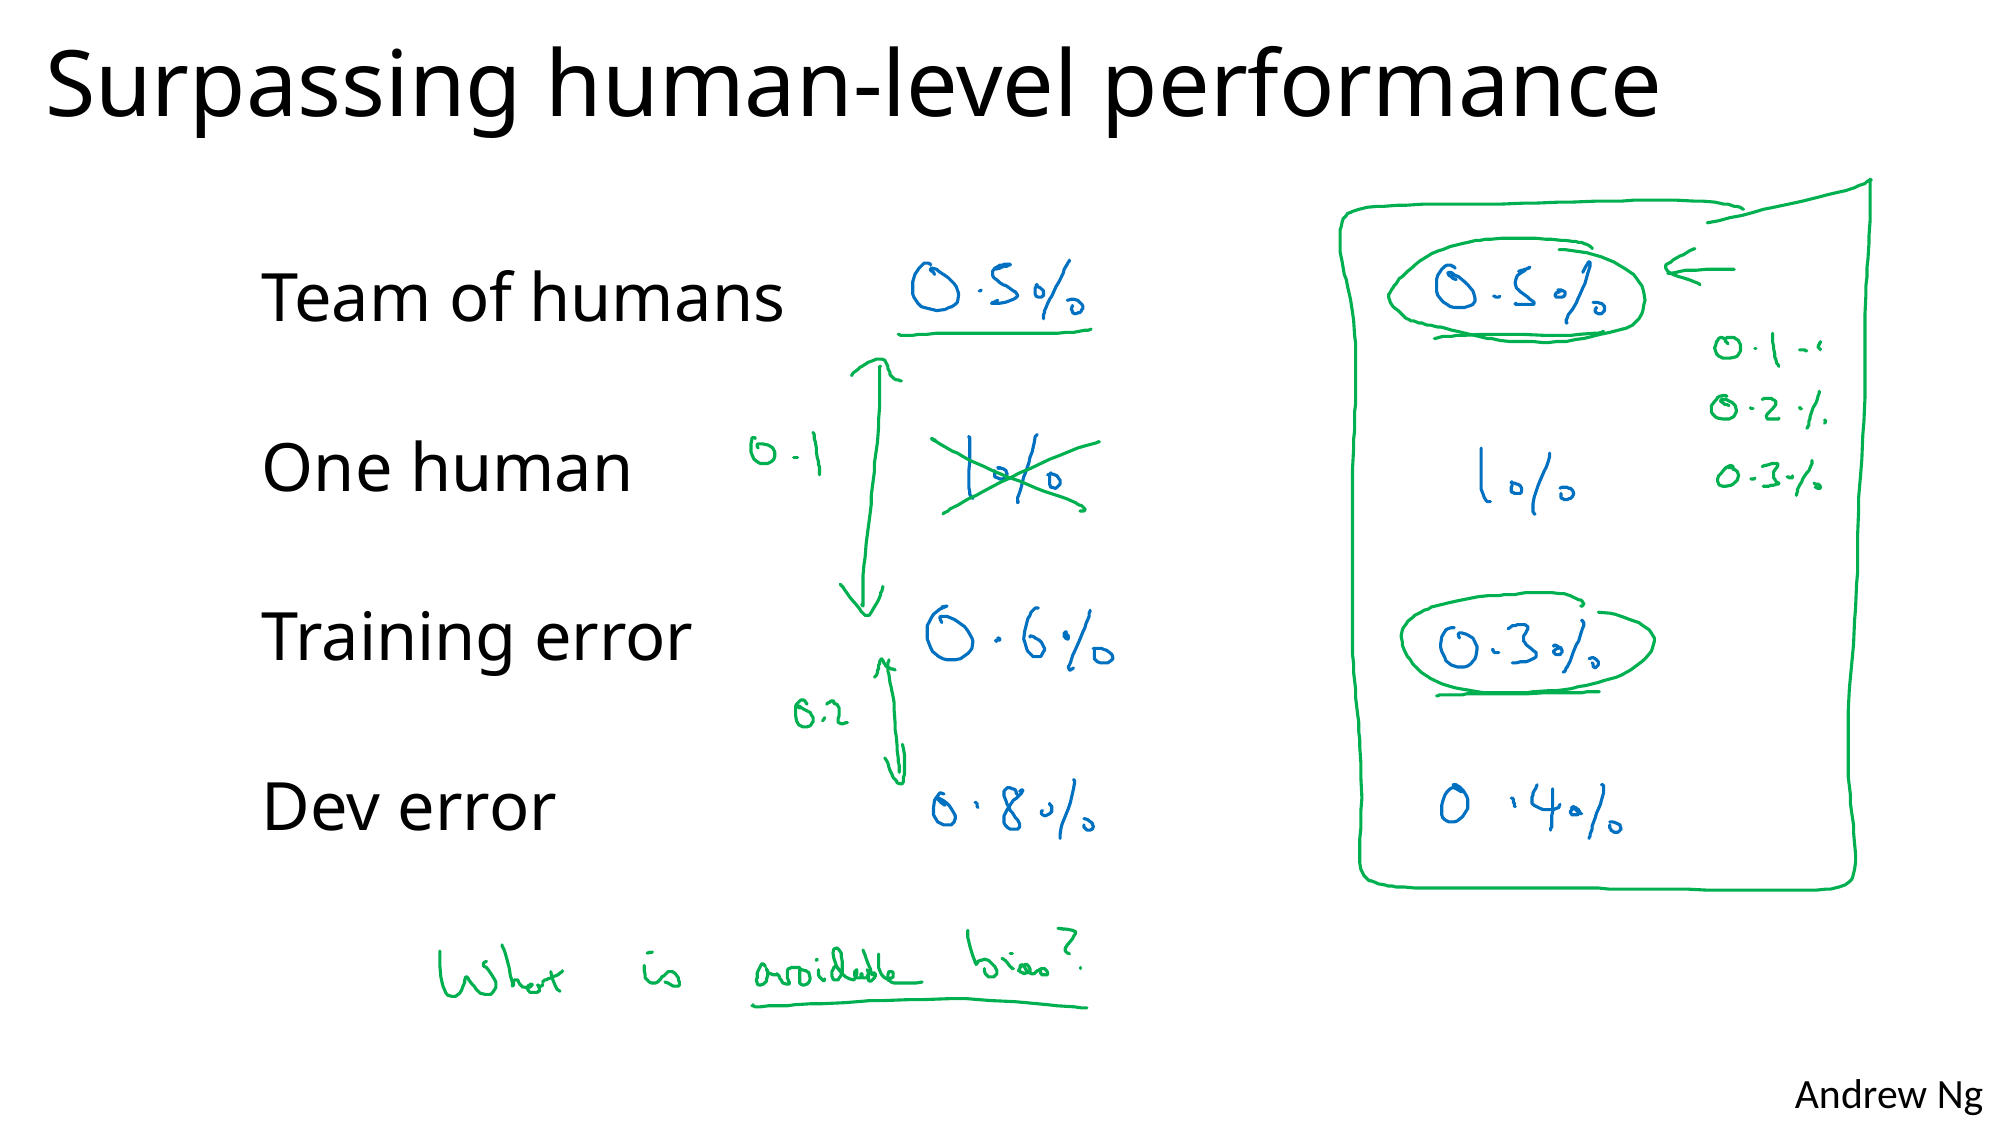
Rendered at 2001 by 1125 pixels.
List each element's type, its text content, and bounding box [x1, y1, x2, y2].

text_box Training error [246, 586, 436, 683]
text_box Dev error [246, 755, 436, 852]
text_box One human [246, 416, 436, 513]
picture [436, 176, 1874, 1012]
text_box Team of humans [246, 247, 436, 344]
title Surpassing human-level performance [30, 29, 2000, 248]
